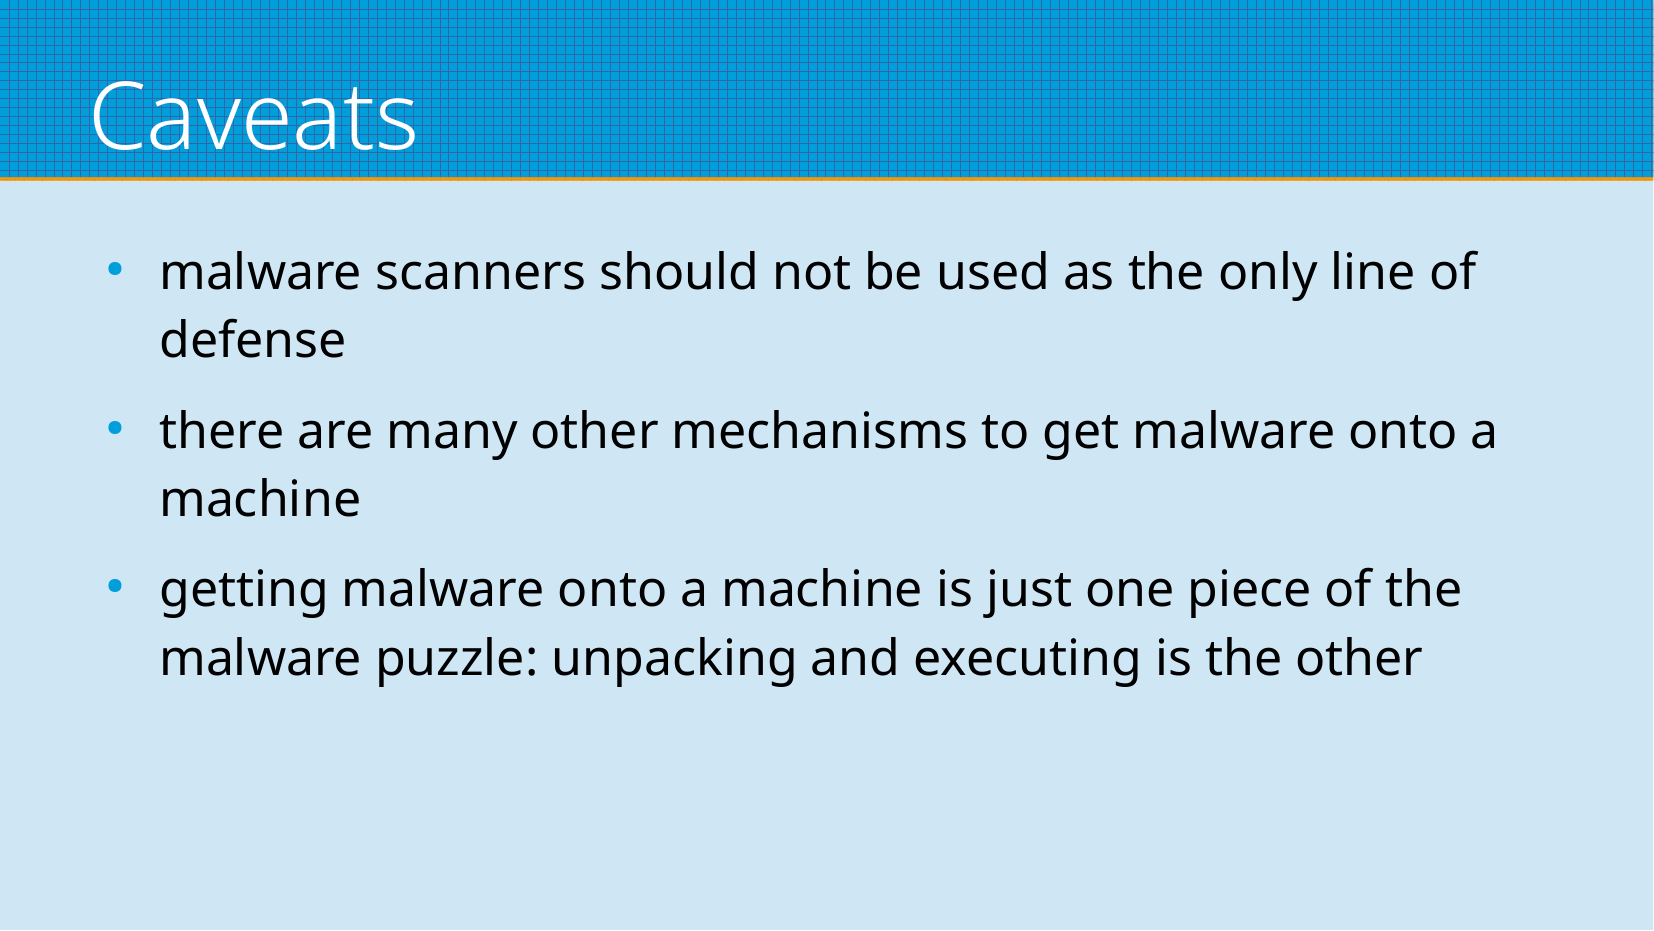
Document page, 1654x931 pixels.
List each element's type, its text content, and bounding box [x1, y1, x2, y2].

title Caveats [88, 14, 1565, 178]
list malware scanners should not be used as the only line of defense there are many other mechanisms to get malware onto a machine getting malware onto a machine is just one piece of the malware puzzle: unpacking and executing is the other [88, 236, 1565, 813]
